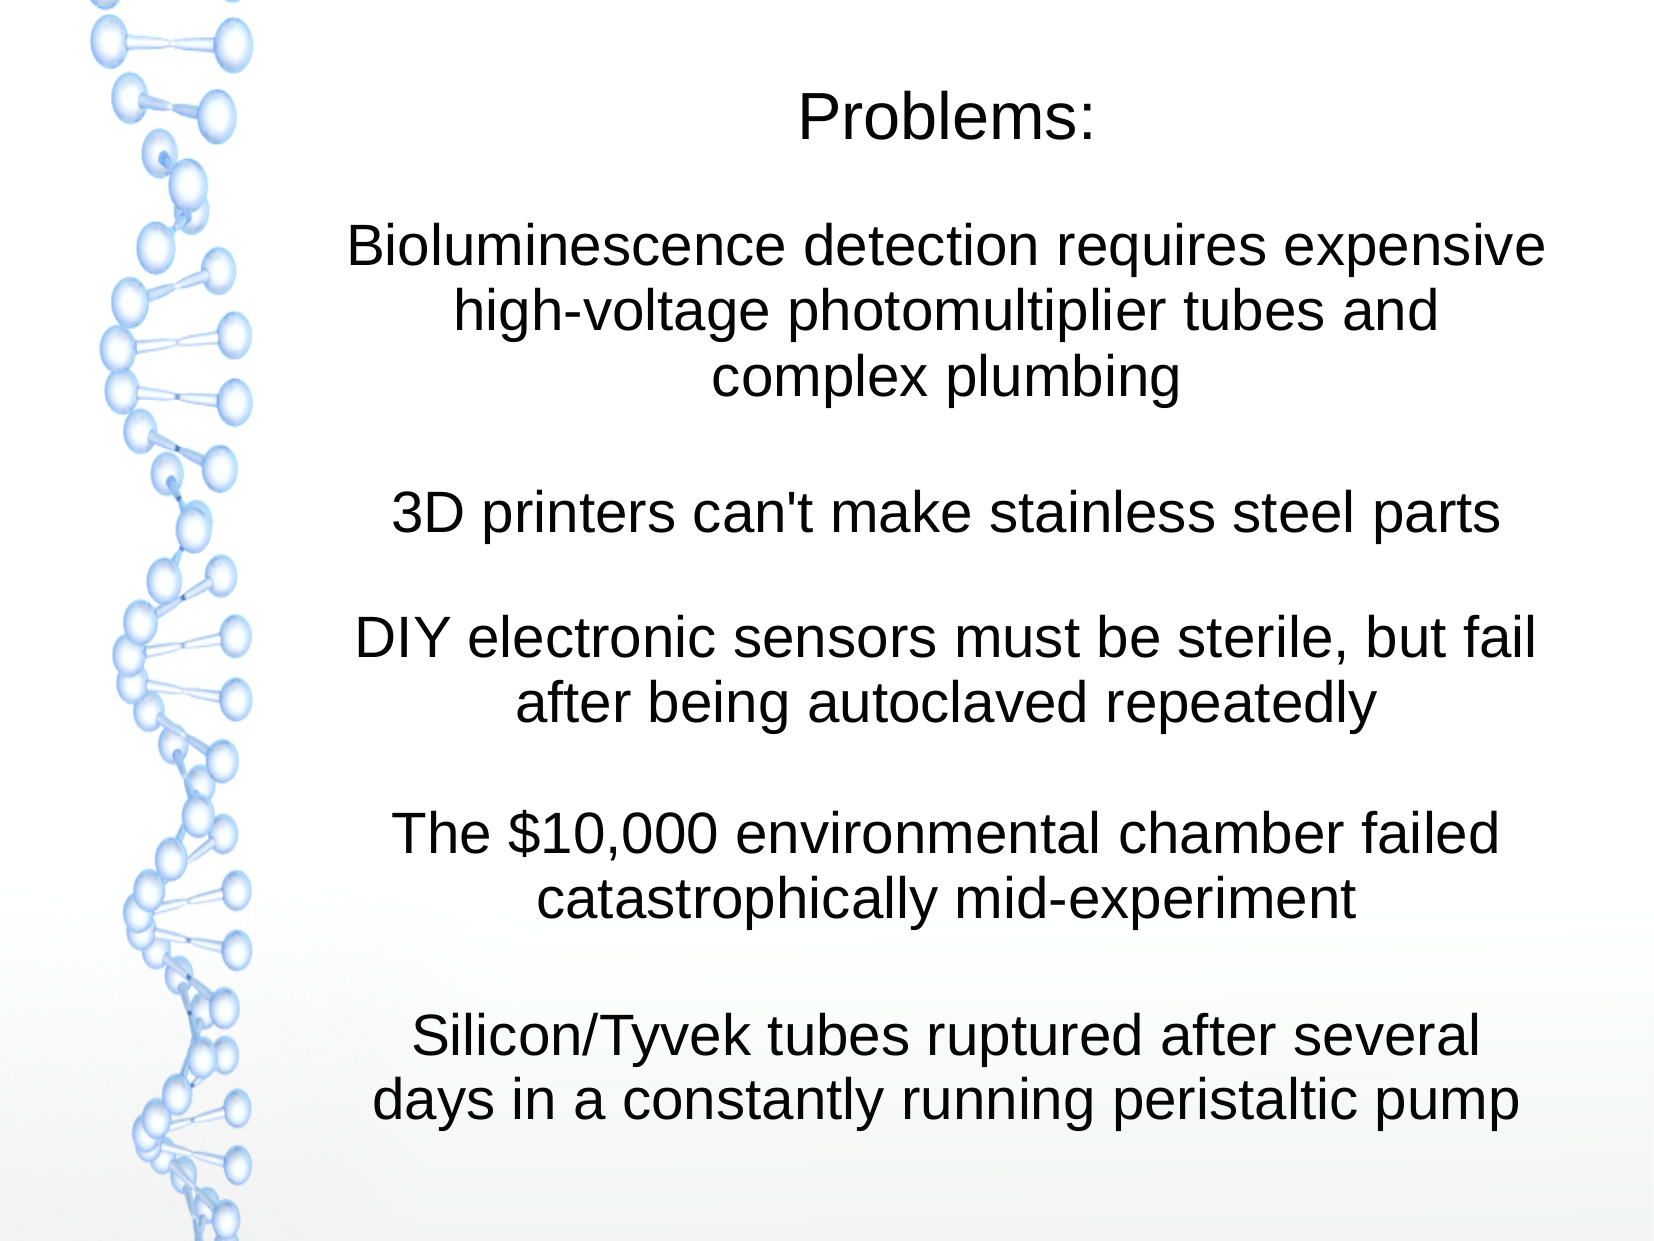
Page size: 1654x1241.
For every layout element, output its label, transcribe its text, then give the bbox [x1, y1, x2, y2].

subtitle Problems: Bioluminescence detection requires expensive high-voltage photomultiplier tubes and complex plumbing 3D printers can't make stainless steel parts DIY electronic sensors must be sterile, but fail after being autoclaved repeatedly The $10,000 environmental chamber failed catastrophically mid-experiment Silicon/Tyvek tubes ruptured after several days in a constantly running peristaltic pump [345, 60, 1550, 1153]
picture [0, 0, 1654, 1241]
